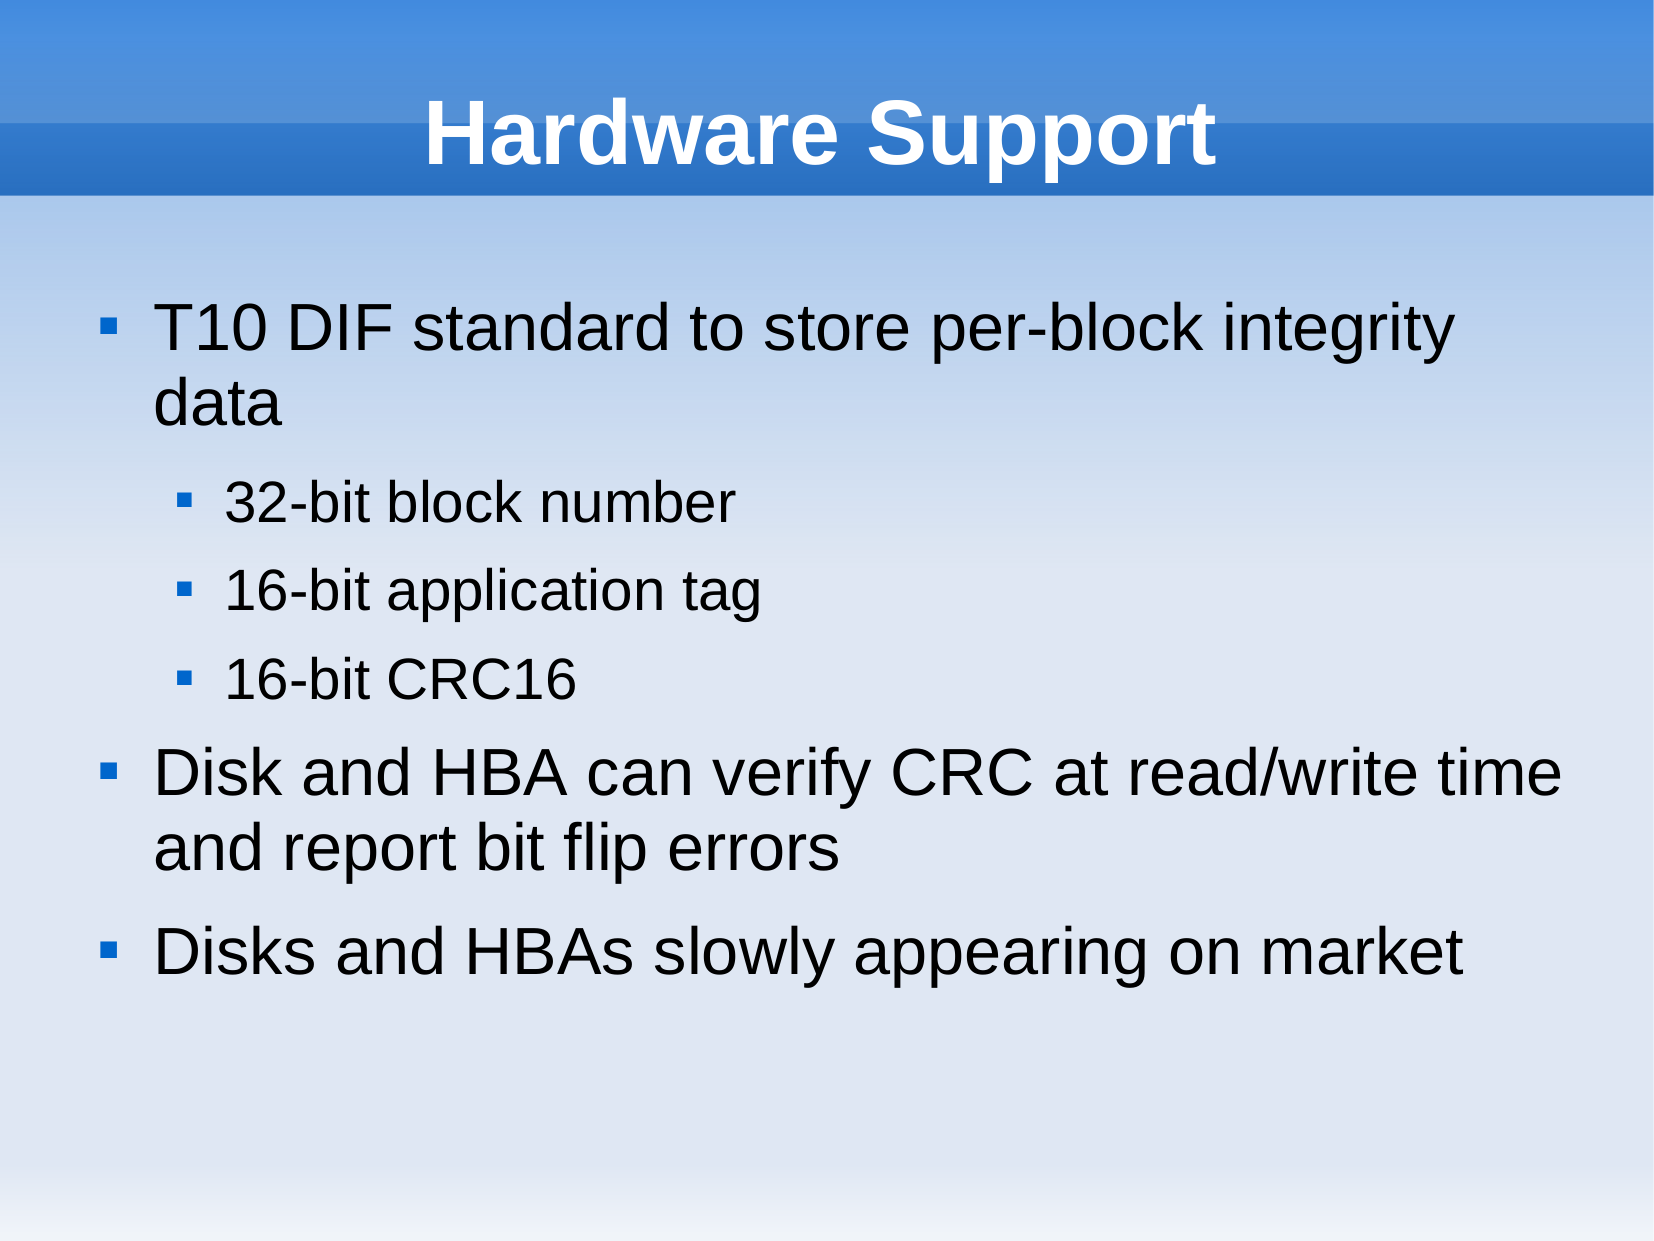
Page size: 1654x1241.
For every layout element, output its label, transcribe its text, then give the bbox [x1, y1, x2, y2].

list T10 DIF standard to store per-block integrity data 32-bit block number 16-bit application tag 16-bit CRC16 Disk and HBA can verify CRC at read/write time and report bit flip errors Disks and HBAs slowly appearing on market [82, 290, 1571, 1094]
title Hardware Support [76, 36, 1565, 229]
picture [0, 0, 1654, 1241]
